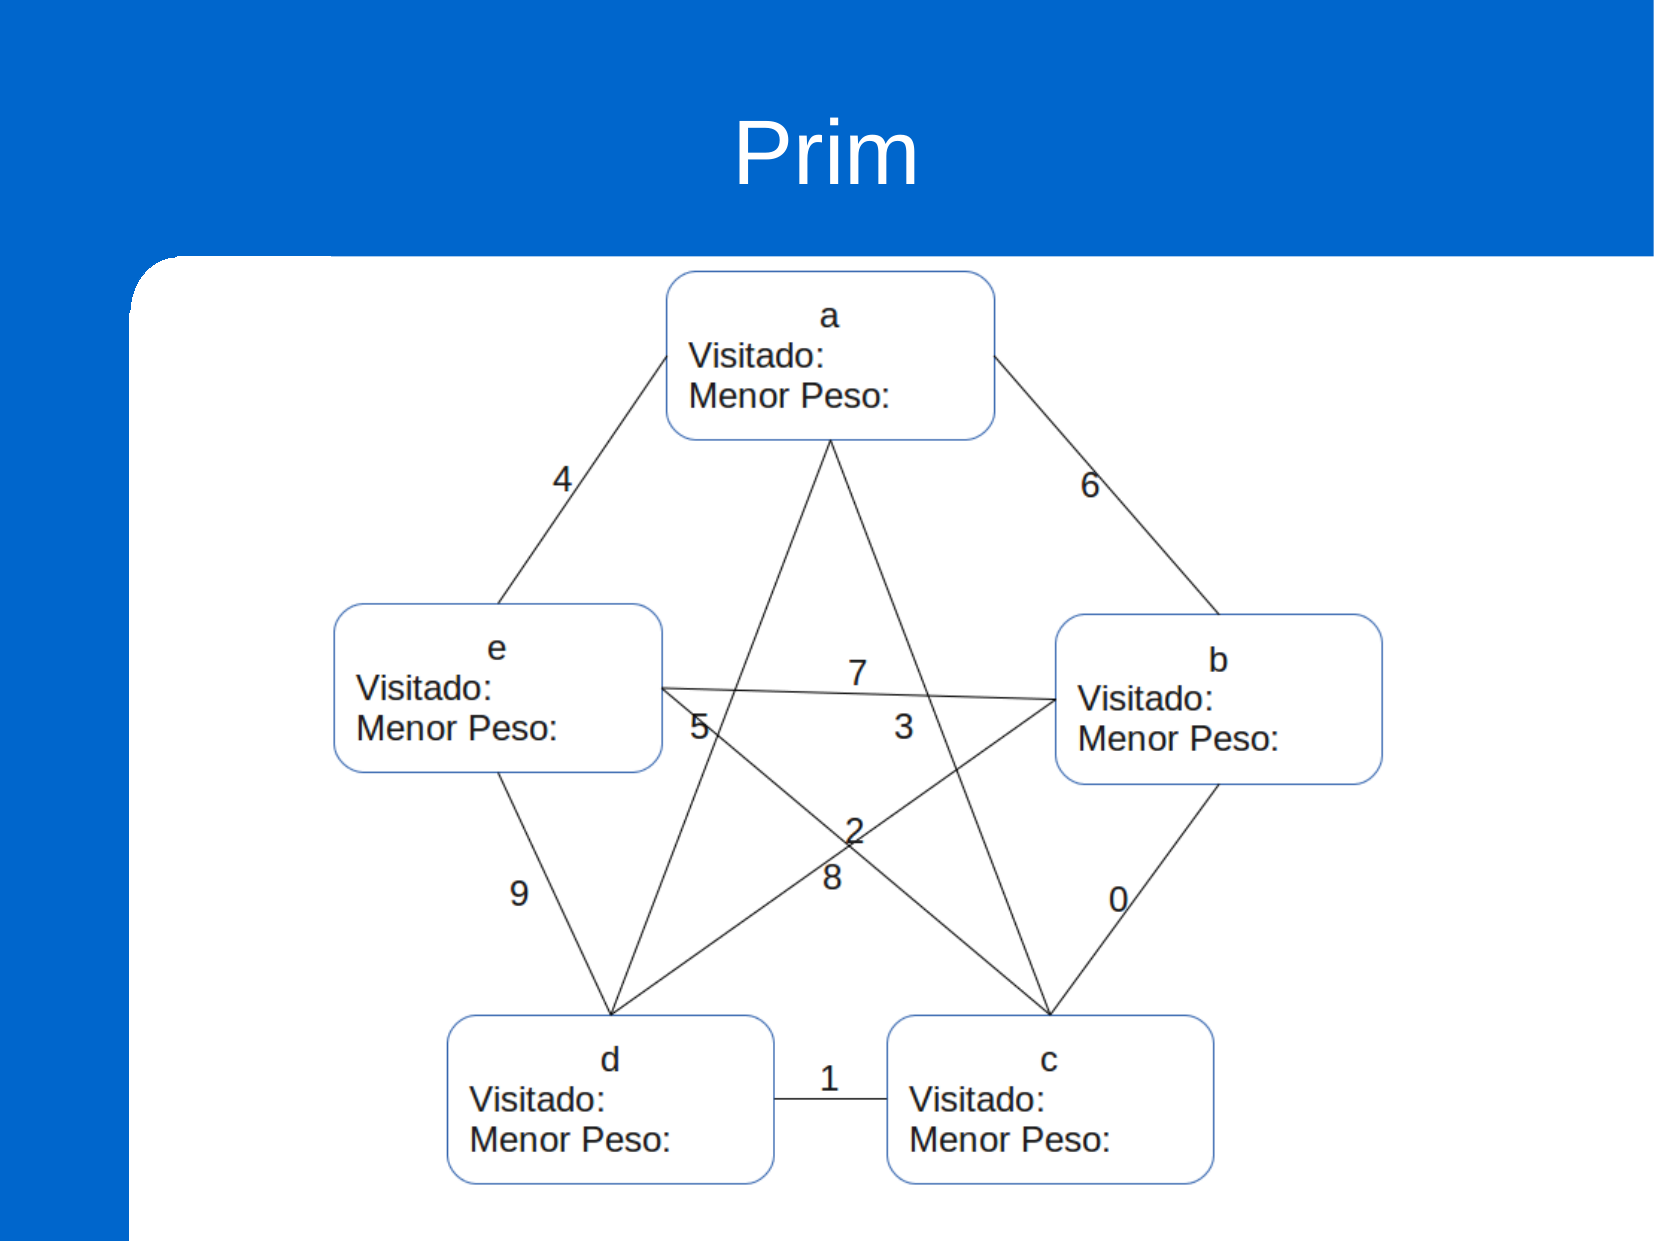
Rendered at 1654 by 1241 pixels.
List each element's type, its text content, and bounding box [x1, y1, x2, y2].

title Prim [82, 49, 1571, 257]
picture [289, 259, 1410, 1237]
